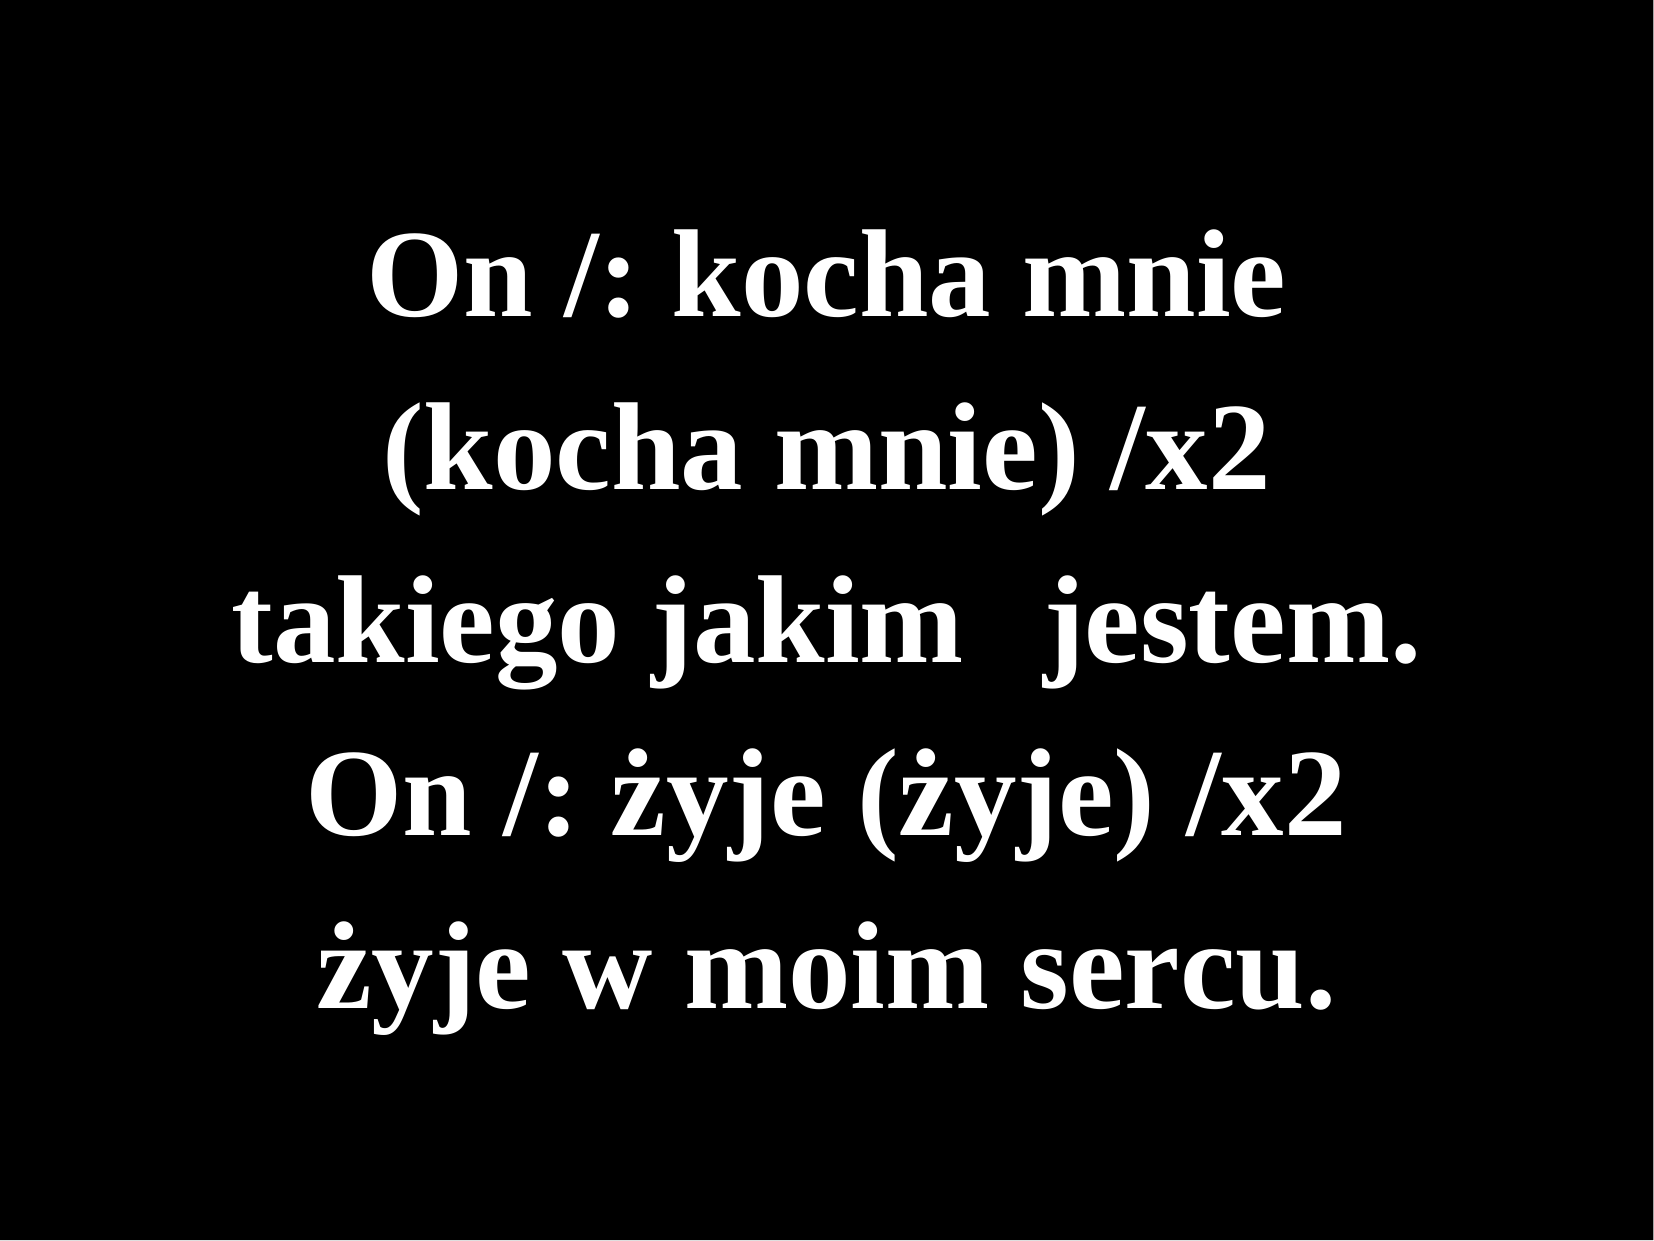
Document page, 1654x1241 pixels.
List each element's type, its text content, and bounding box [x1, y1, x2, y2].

title On /: kocha mnie ppp (kocha mnie) /x2 ppp takiego jakim jestem. ppp On /: żyje (żyje) /x2 ppp żyje w moim sercu. [0, 0, 1654, 1241]
